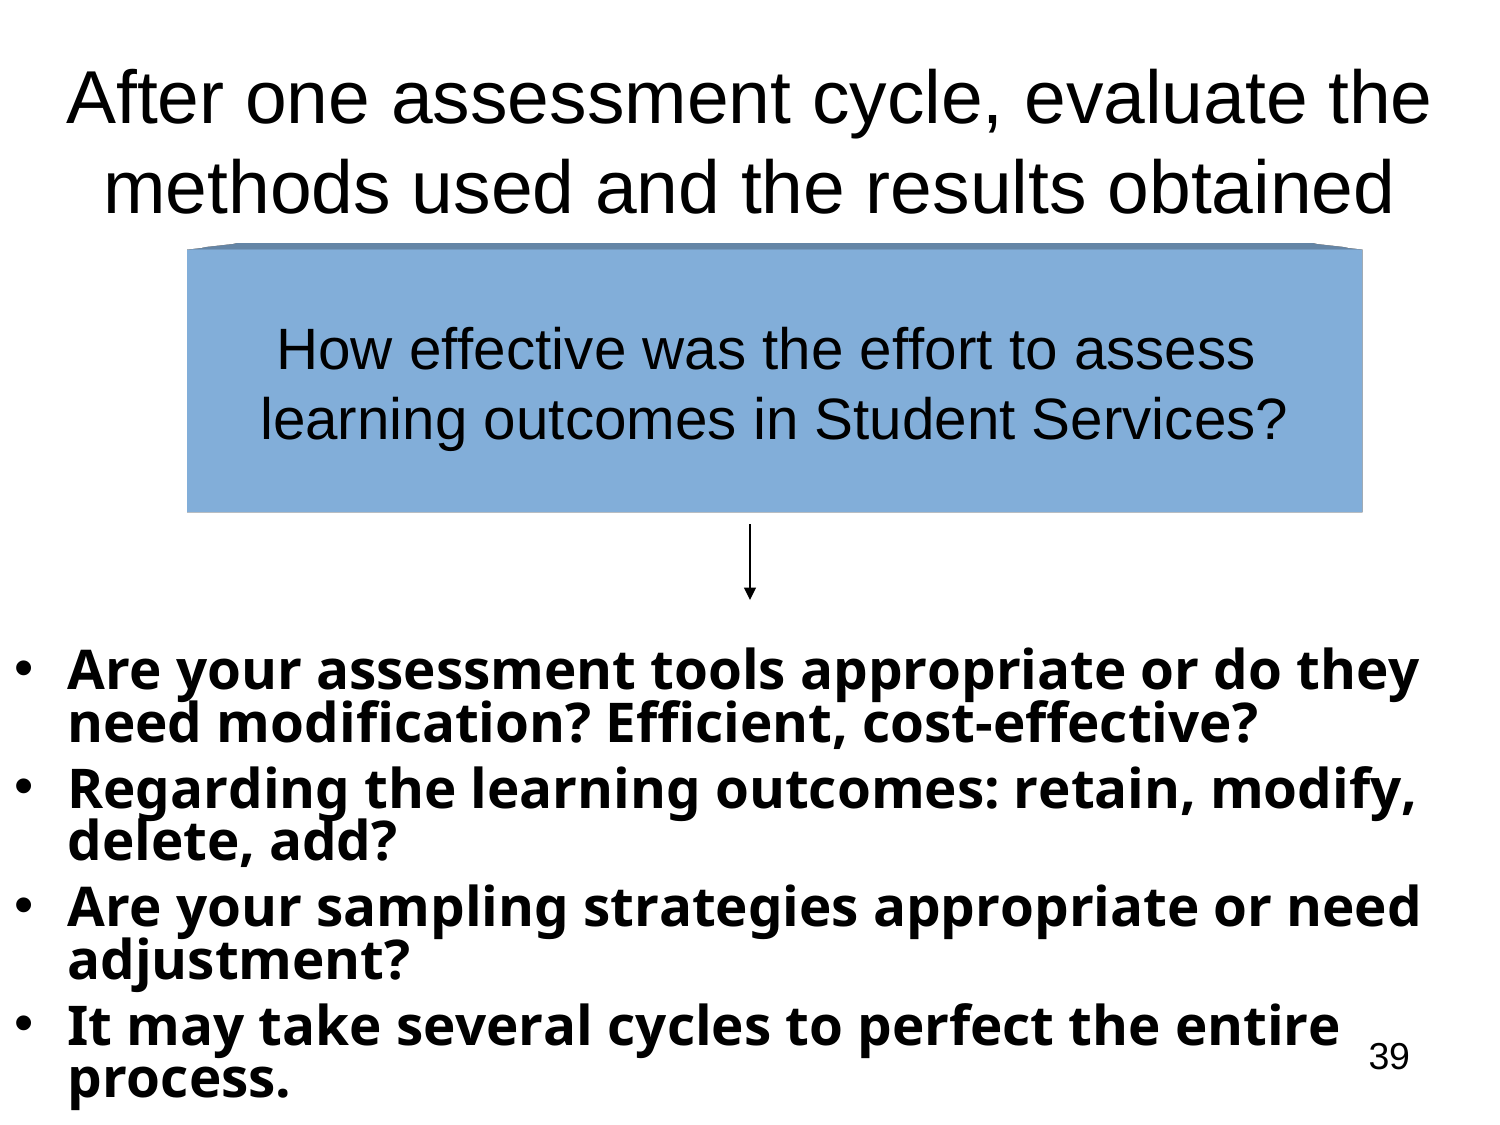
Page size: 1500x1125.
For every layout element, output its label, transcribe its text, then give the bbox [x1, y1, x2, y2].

title After one assessment cycle, evaluate the methods used and the results obtained [0, 45, 1500, 233]
list Are your assessment tools appropriate or do they need modification? Efficient, cost-effective? Regarding the learning outcomes: retain, modify, delete, add? Are your sampling strategies appropriate or need adjustment? It may take several cycles to perfect the entire process. [0, 262, 1500, 1125]
